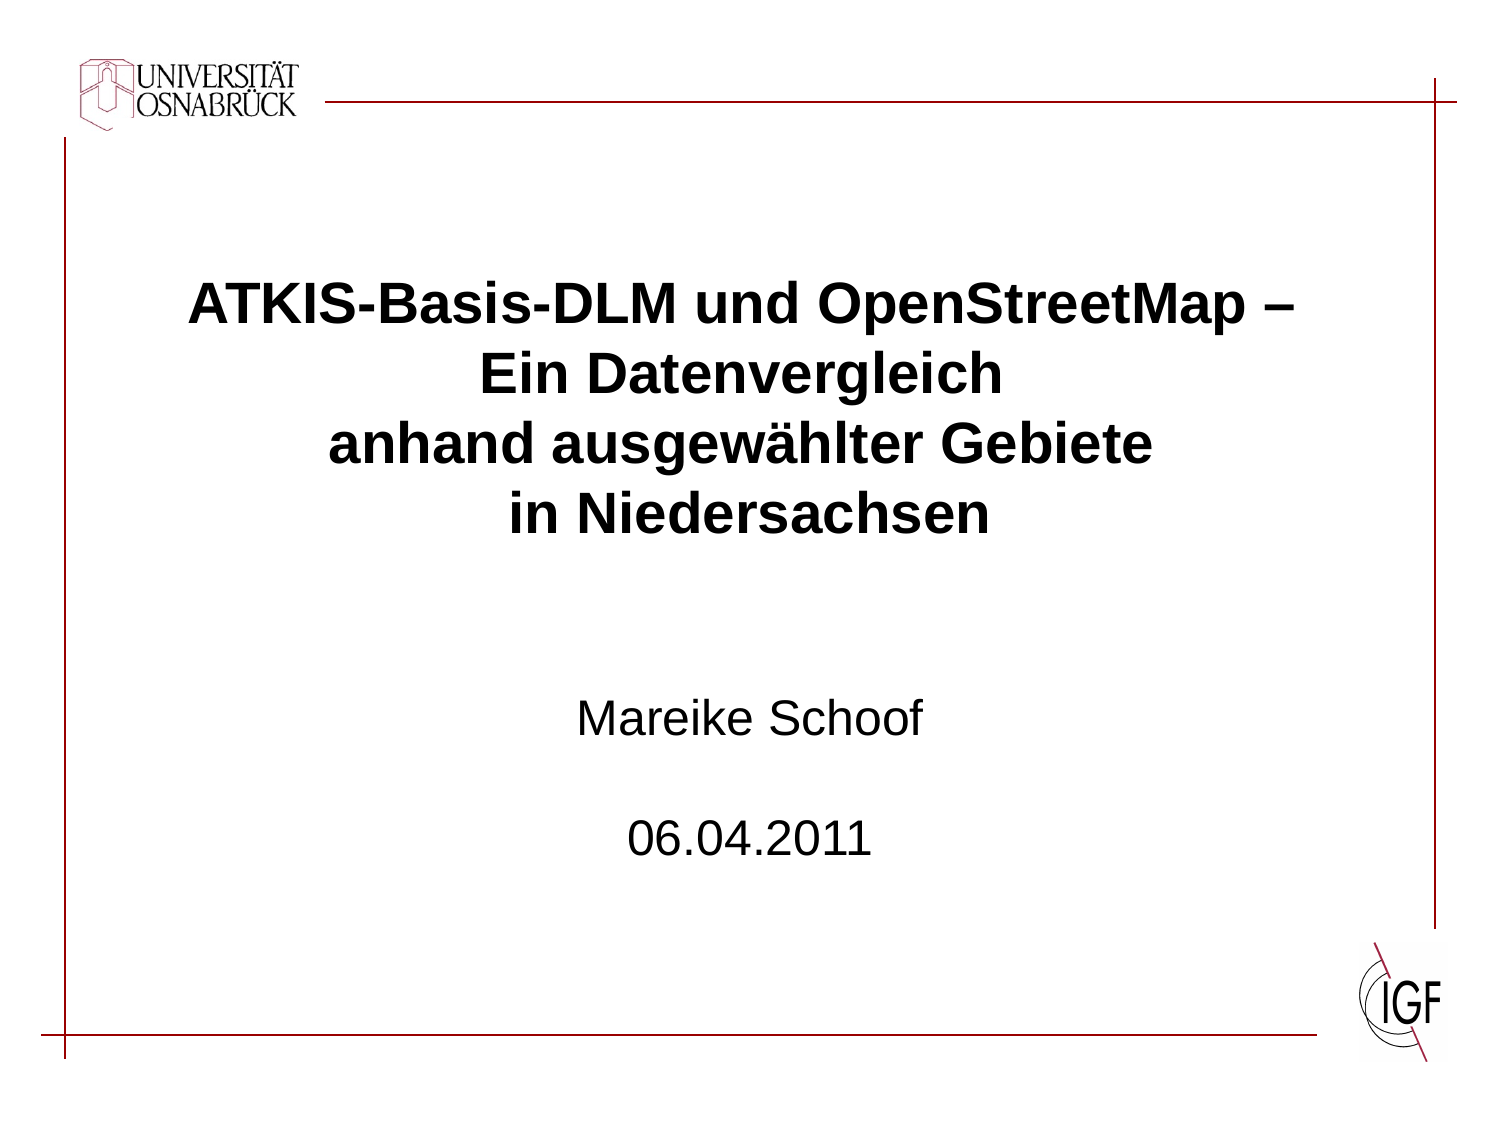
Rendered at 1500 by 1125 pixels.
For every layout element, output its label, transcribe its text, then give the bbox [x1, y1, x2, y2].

picture [1359, 942, 1448, 1062]
title ATKIS-Basis-DLM und OpenStreetMap – Ein Datenvergleich anhand ausgewählter Gebiete in Niedersachsen Mareike Schoof 06.04.2011 [112, 118, 1388, 874]
picture [79, 59, 299, 131]
